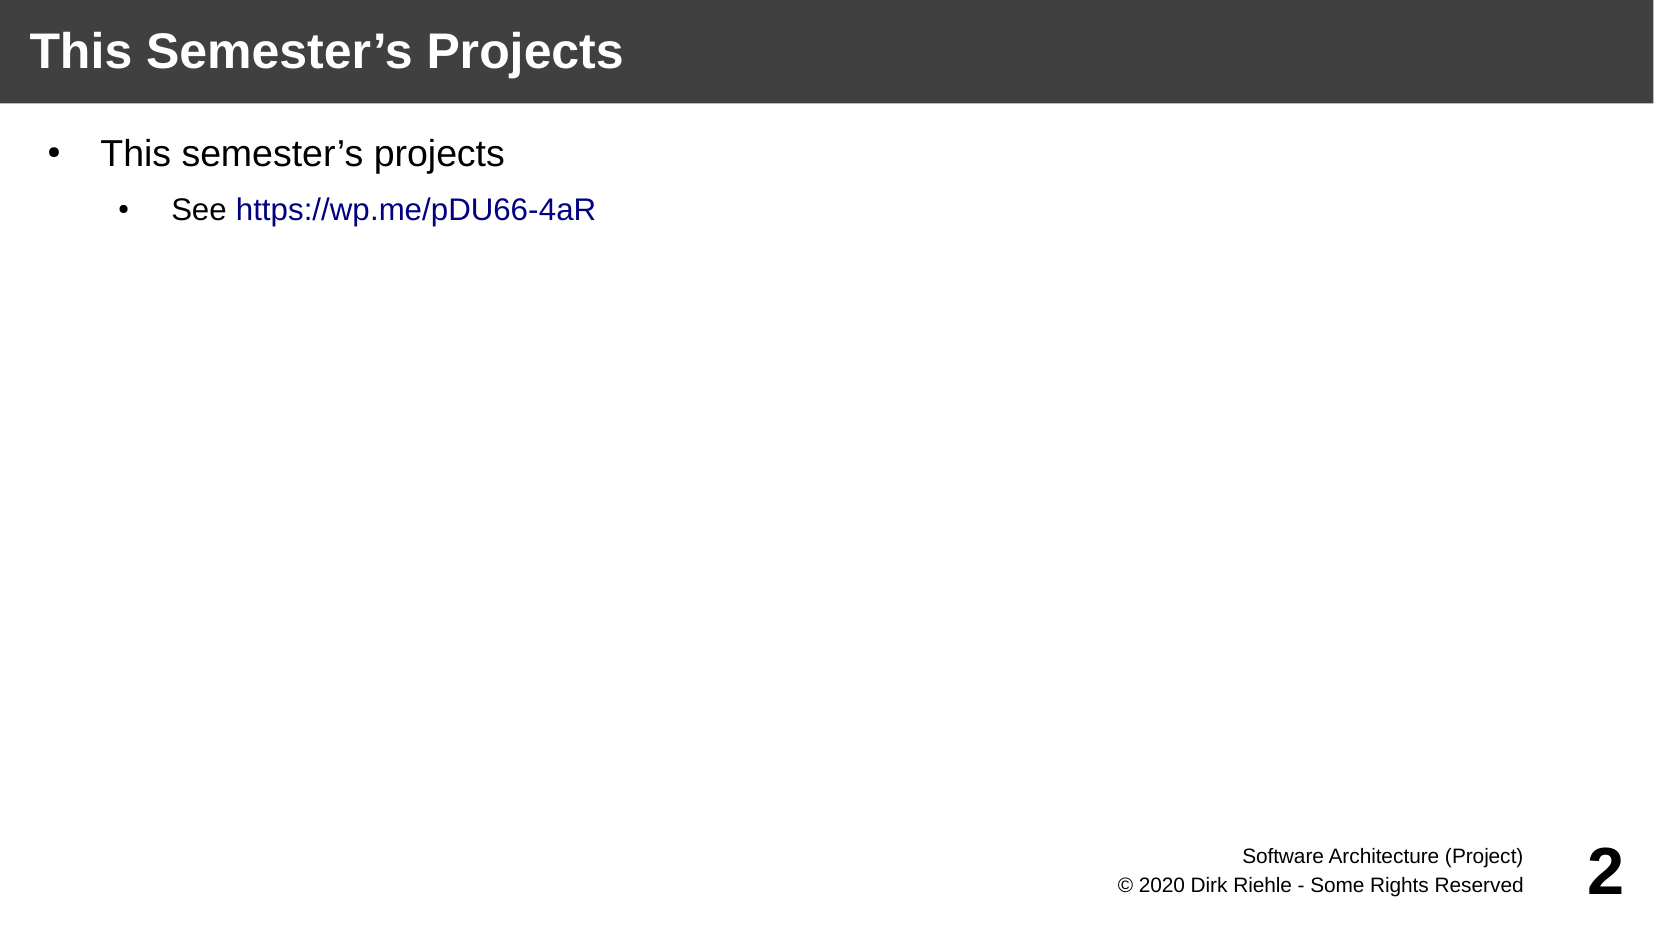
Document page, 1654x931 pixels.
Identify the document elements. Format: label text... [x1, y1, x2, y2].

list This semester’s projects See https://wp.me/pDU66-4aR [29, 132, 1625, 813]
title This Semester’s Projects [0, 0, 1654, 104]
